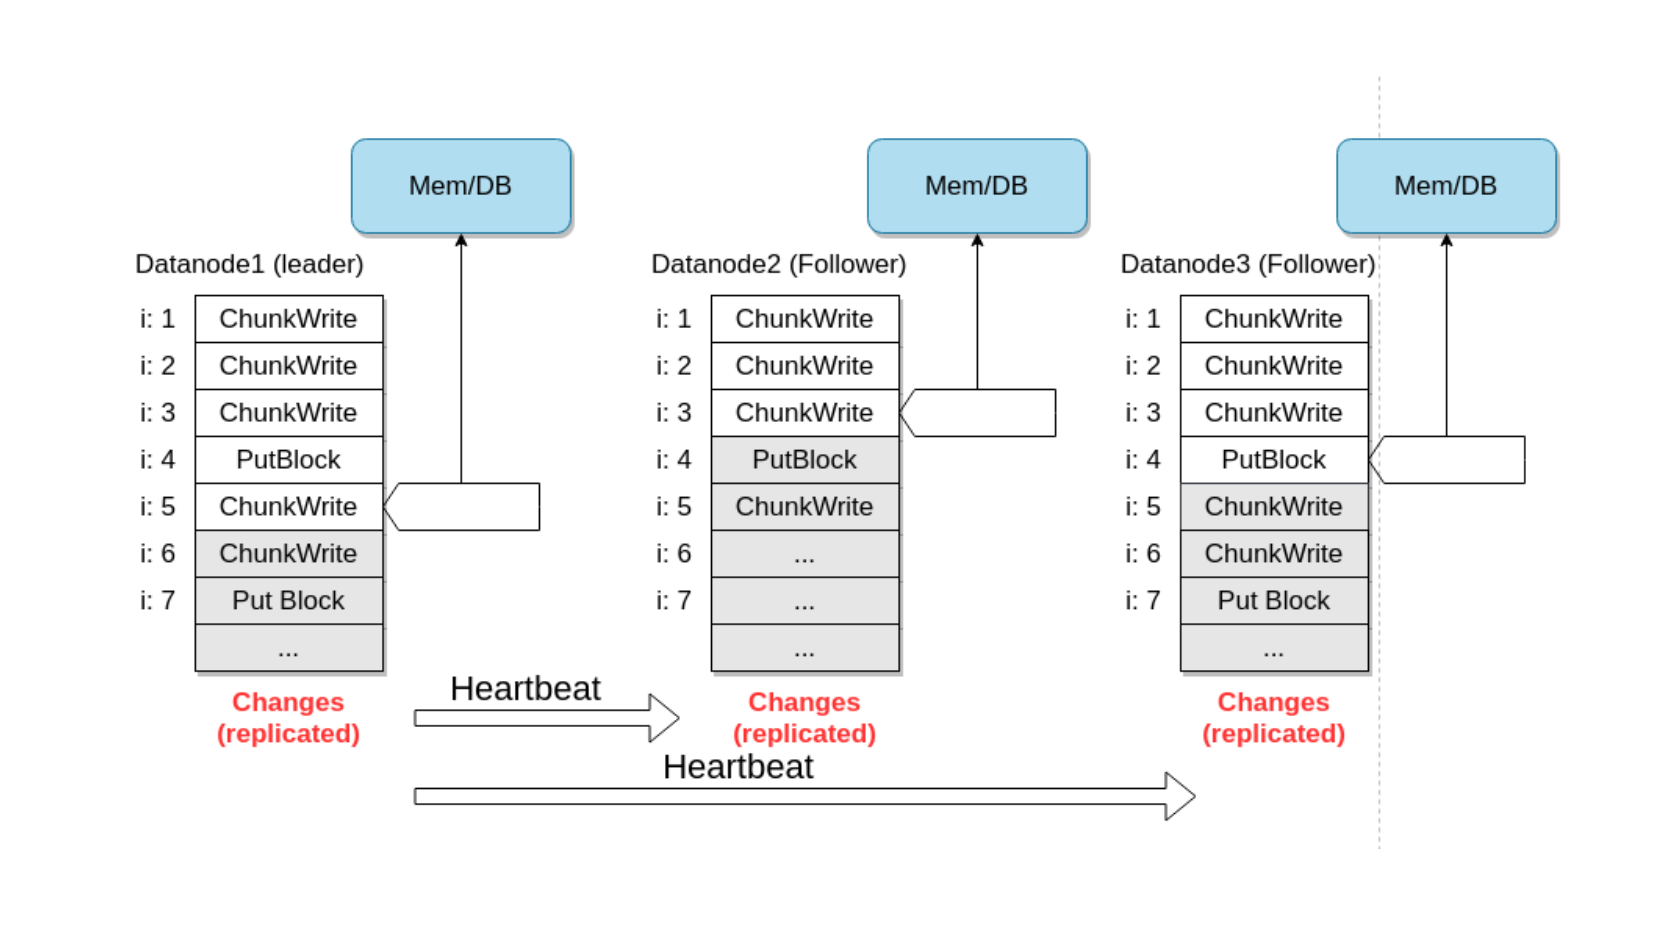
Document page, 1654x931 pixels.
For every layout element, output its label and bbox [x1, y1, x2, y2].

picture [101, 76, 1601, 849]
